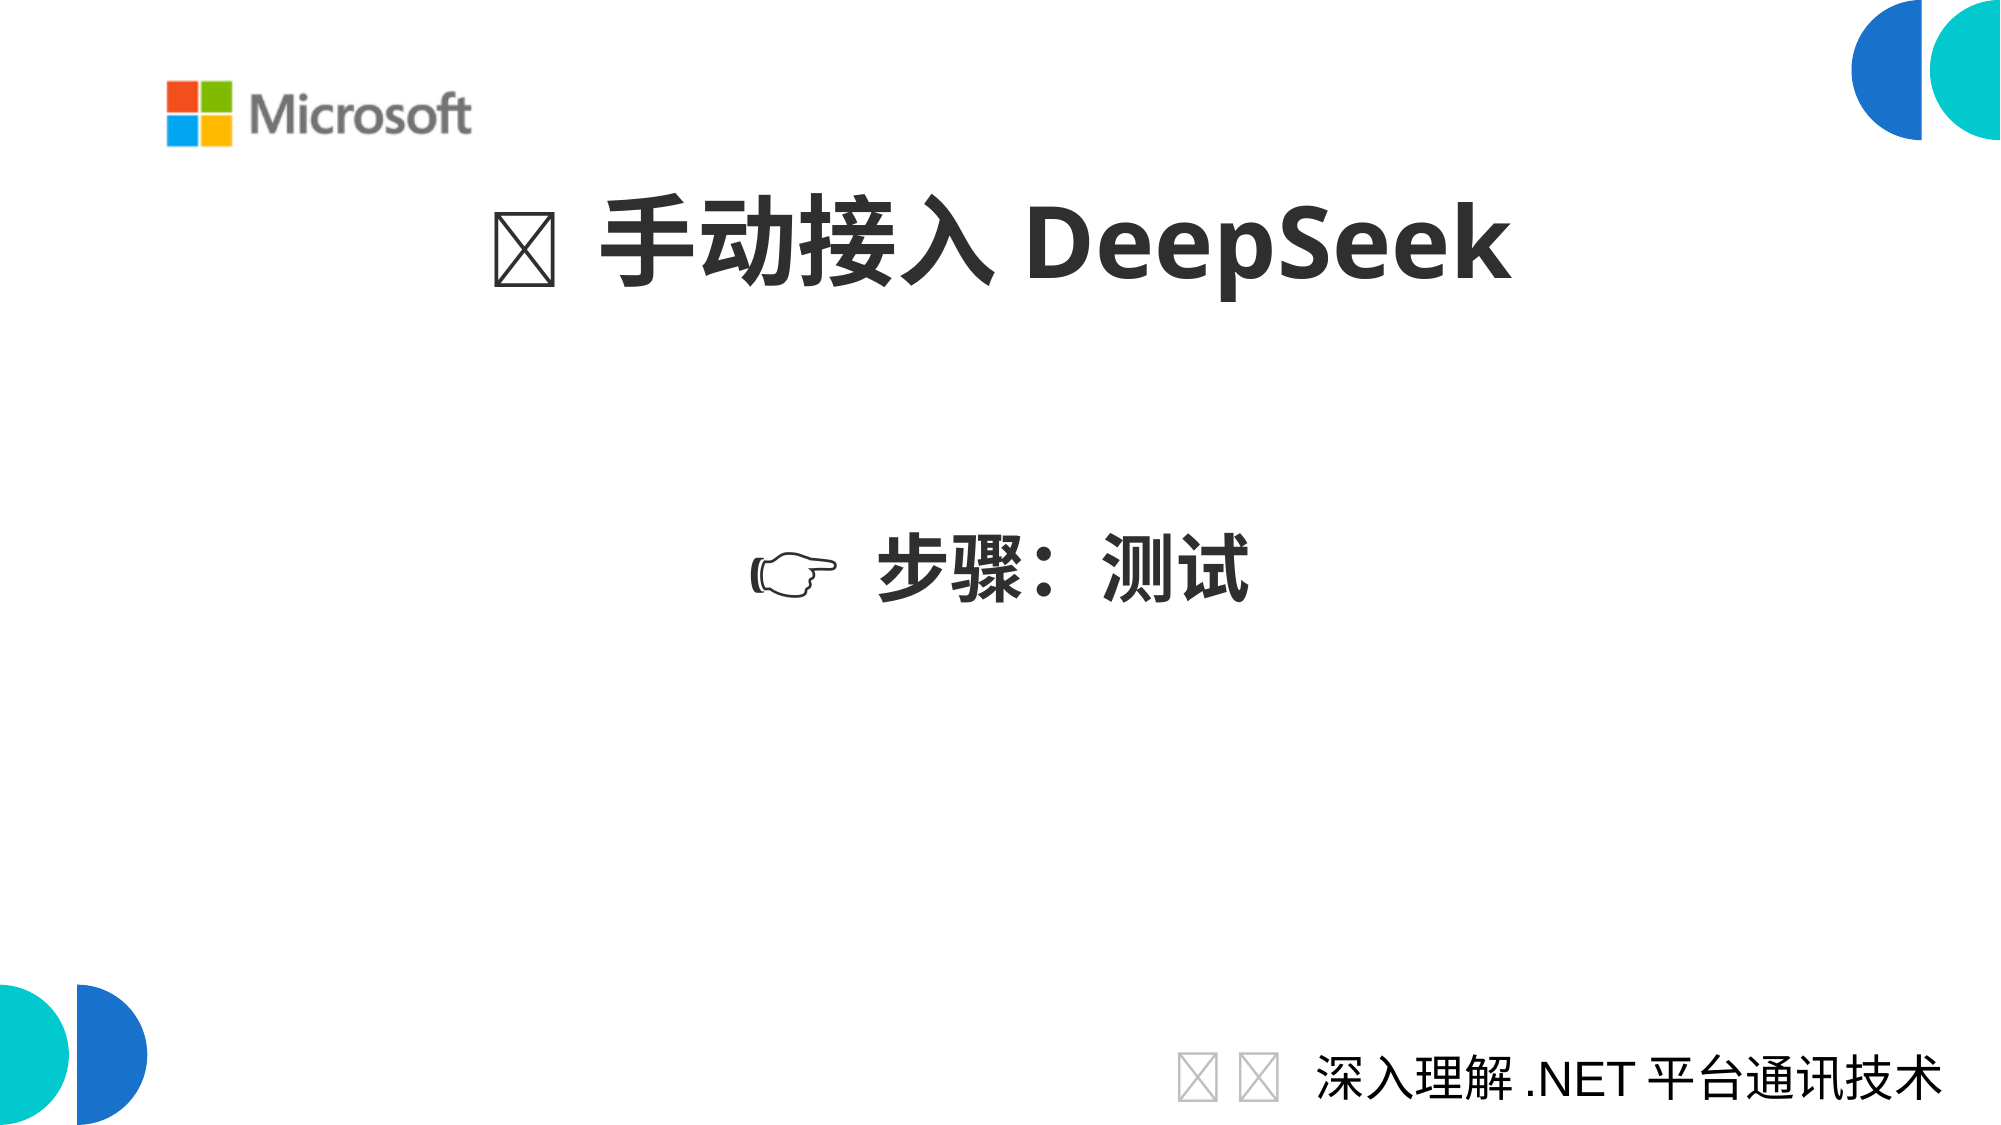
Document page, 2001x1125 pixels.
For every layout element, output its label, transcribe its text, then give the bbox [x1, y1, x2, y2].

title 🚀 手动接入DeepSeek [138, 145, 1862, 332]
picture [85, 41, 552, 189]
text_box 👉 步骤：测试 [215, 468, 1802, 682]
subtitle 🚀 🚀 深入理解.NET平台通讯技术 [1173, 1046, 1952, 1107]
